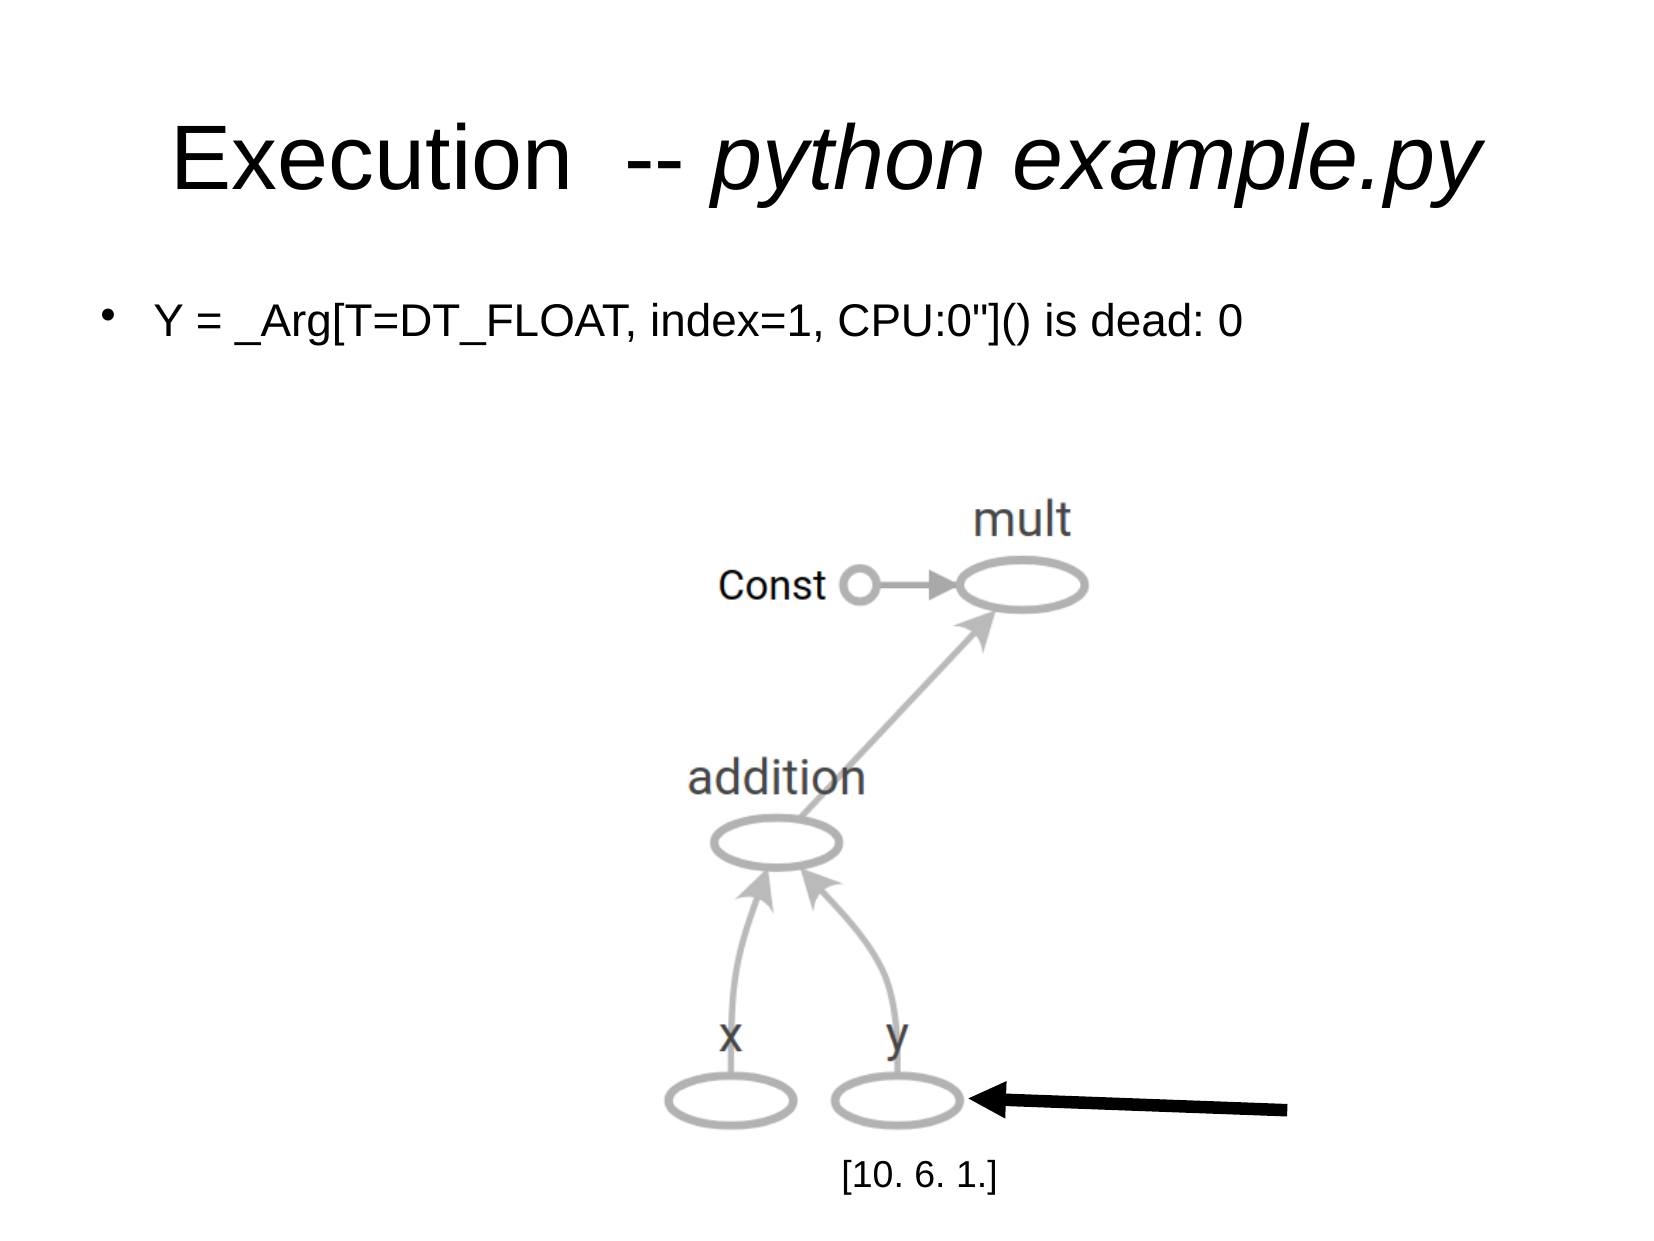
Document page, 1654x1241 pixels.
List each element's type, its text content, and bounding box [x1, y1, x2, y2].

text_box [10. 6. 1.] [826, 1145, 1122, 1203]
text_box Execution -- python example.py [82, 49, 1571, 257]
picture [566, 460, 1151, 1170]
text_box Y = _Arg[T=DT_FLOAT, index=1, CPU:0"]() is dead: 0 [82, 290, 1571, 1010]
